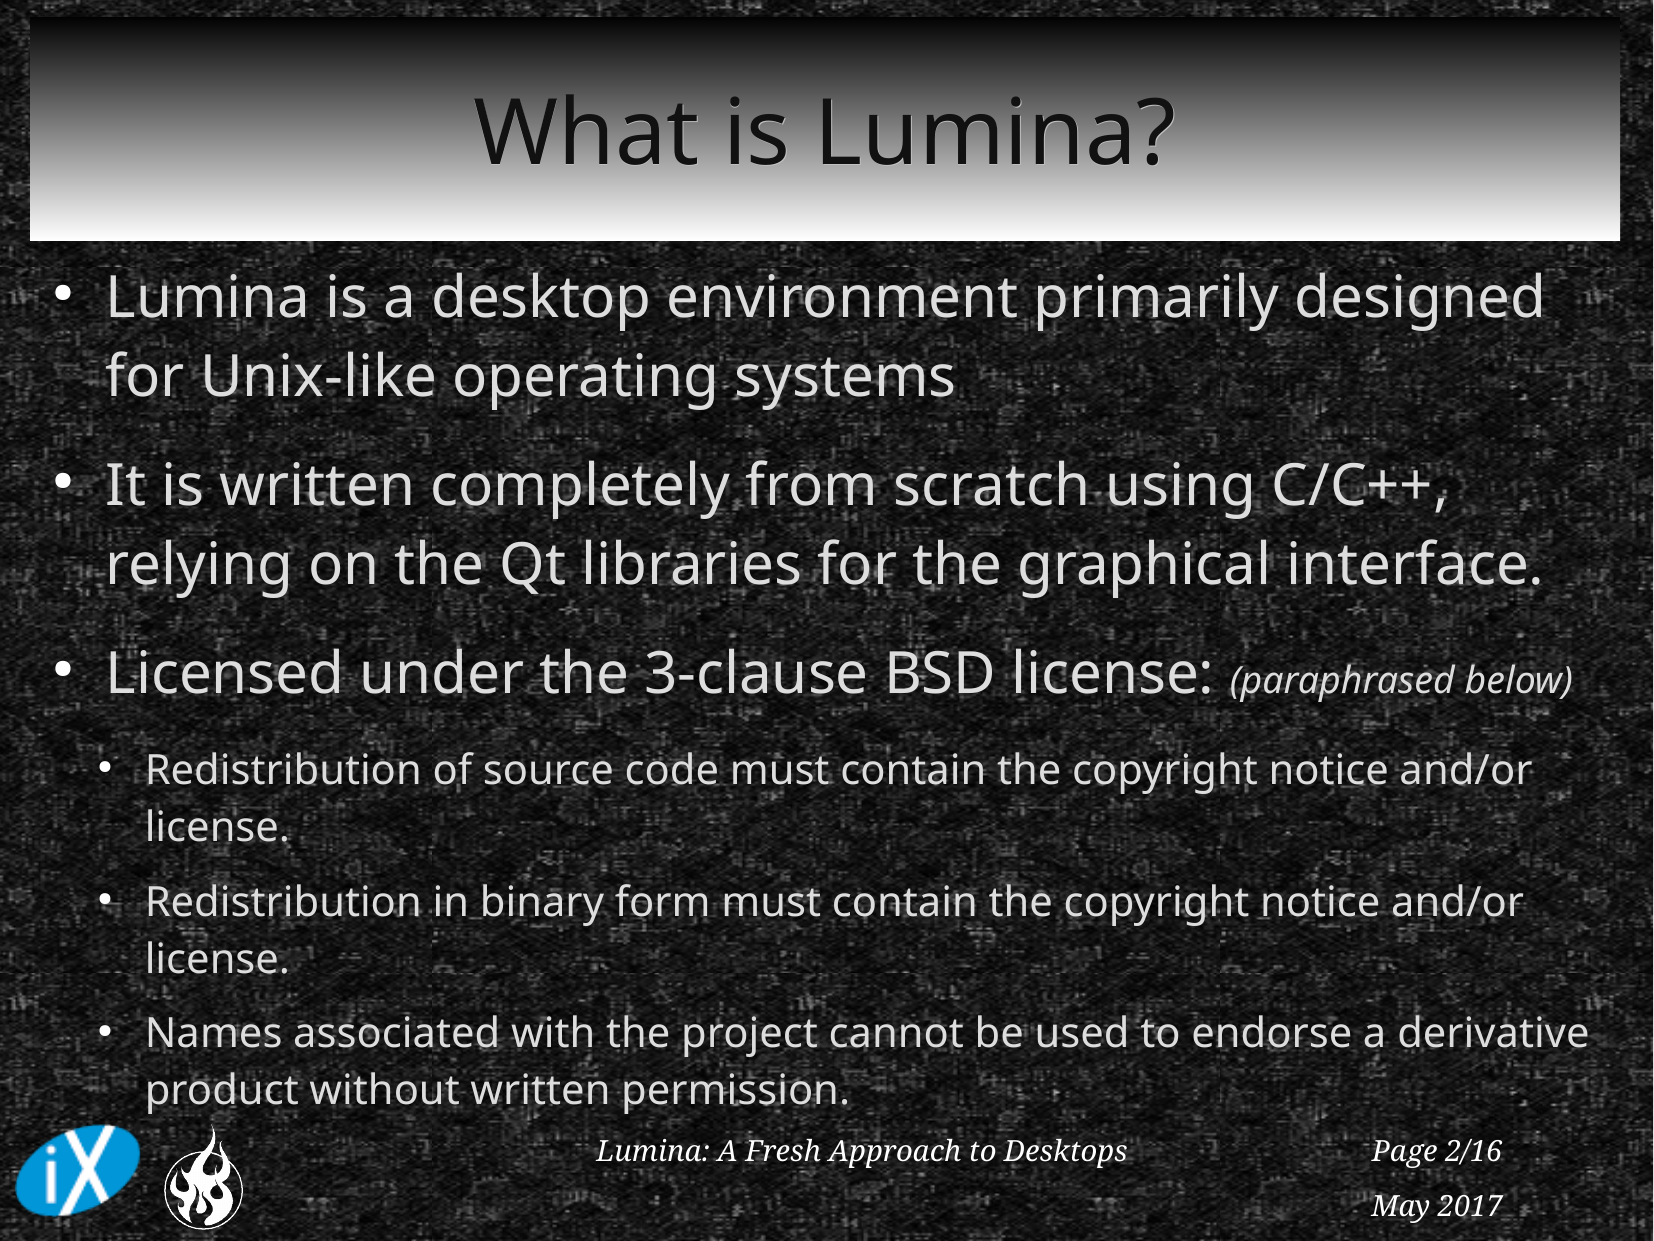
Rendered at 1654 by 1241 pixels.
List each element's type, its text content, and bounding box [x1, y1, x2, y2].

picture [0, 0, 1654, 1241]
title What is Lumina? [30, 17, 1621, 241]
list Lumina is a desktop environment primarily designed for Unix-like operating systems It is written completely from scratch using C/C++, relying on the Qt libraries for the graphical interface. Licensed under the 3-clause BSD license: (paraphrased below) Redistribution of source code must contain the copyright notice and/or license. Redistribution in binary form must contain the copyright notice and/or license. Names associated with the project cannot be used to endorse a derivative product without written permission. [30, 255, 1621, 1118]
